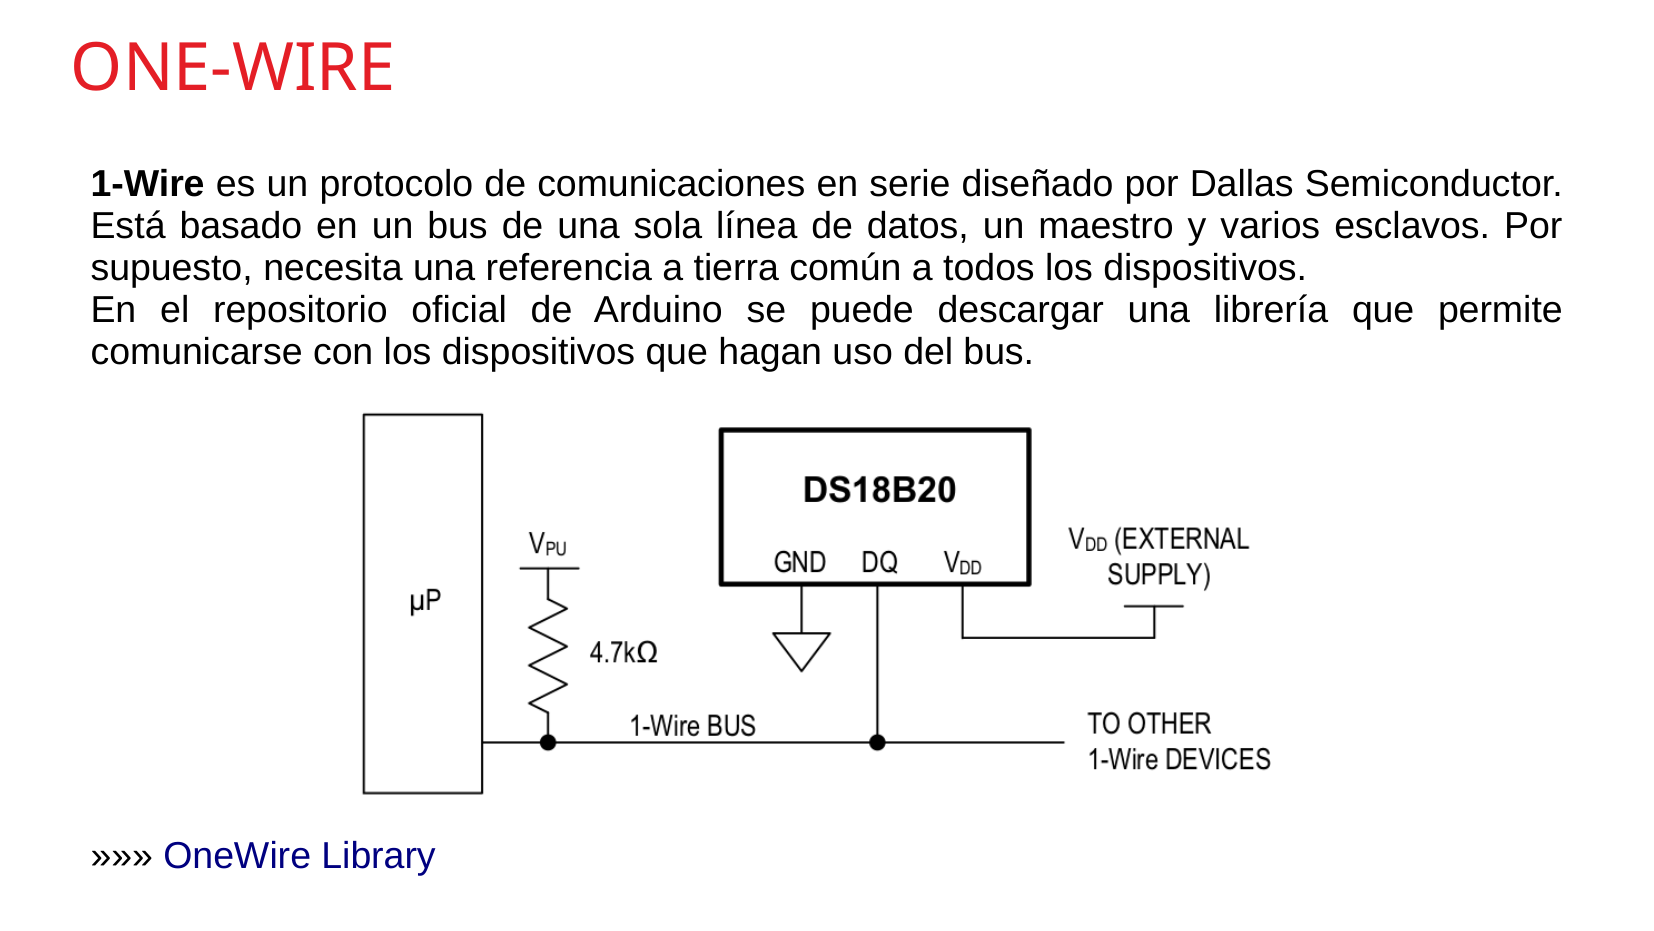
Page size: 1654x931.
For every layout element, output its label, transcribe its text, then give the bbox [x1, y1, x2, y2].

title ONE-WIRE [70, 11, 1347, 118]
text_box 1-Wire es un protocolo de comunicaciones en serie diseñado por Dallas Semiconductor. Está basado en un bus de una sola línea de datos, un maestro y varios esclavos. Por supuesto, necesita una referencia a tierra común a todos los dispositivos. En el repositorio oficial de Arduino se puede descargar una librería que permite comunicarse con los dispositivos que hagan uso del bus. »»» OneWire Library [75, 155, 1578, 884]
